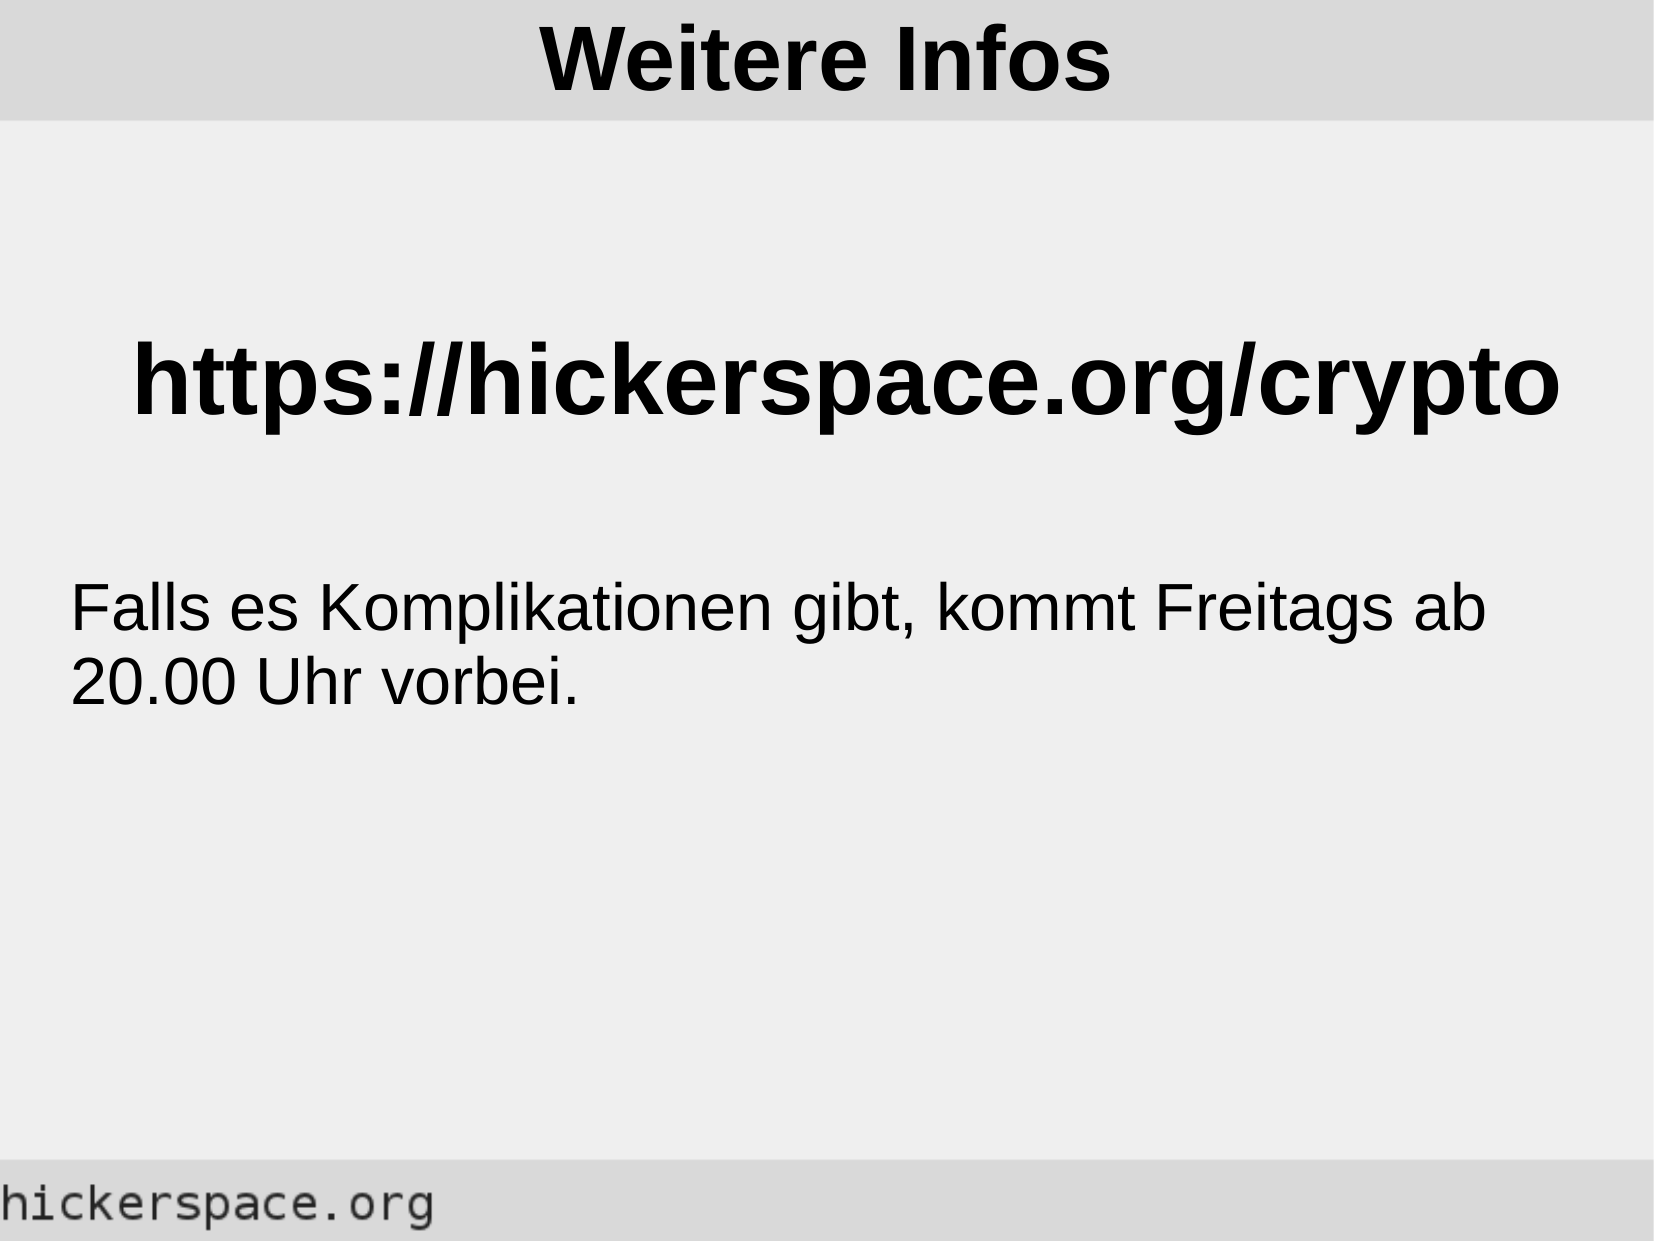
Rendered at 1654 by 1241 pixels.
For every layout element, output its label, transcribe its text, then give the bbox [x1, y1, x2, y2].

picture [0, 119, 1654, 1241]
list https://hickerspace.org/crypto Falls es Komplikationen gibt, kommt Freitags ab 20.00 Uhr vorbei. [0, 183, 1625, 1002]
title Weitere Infos [0, 0, 1654, 119]
